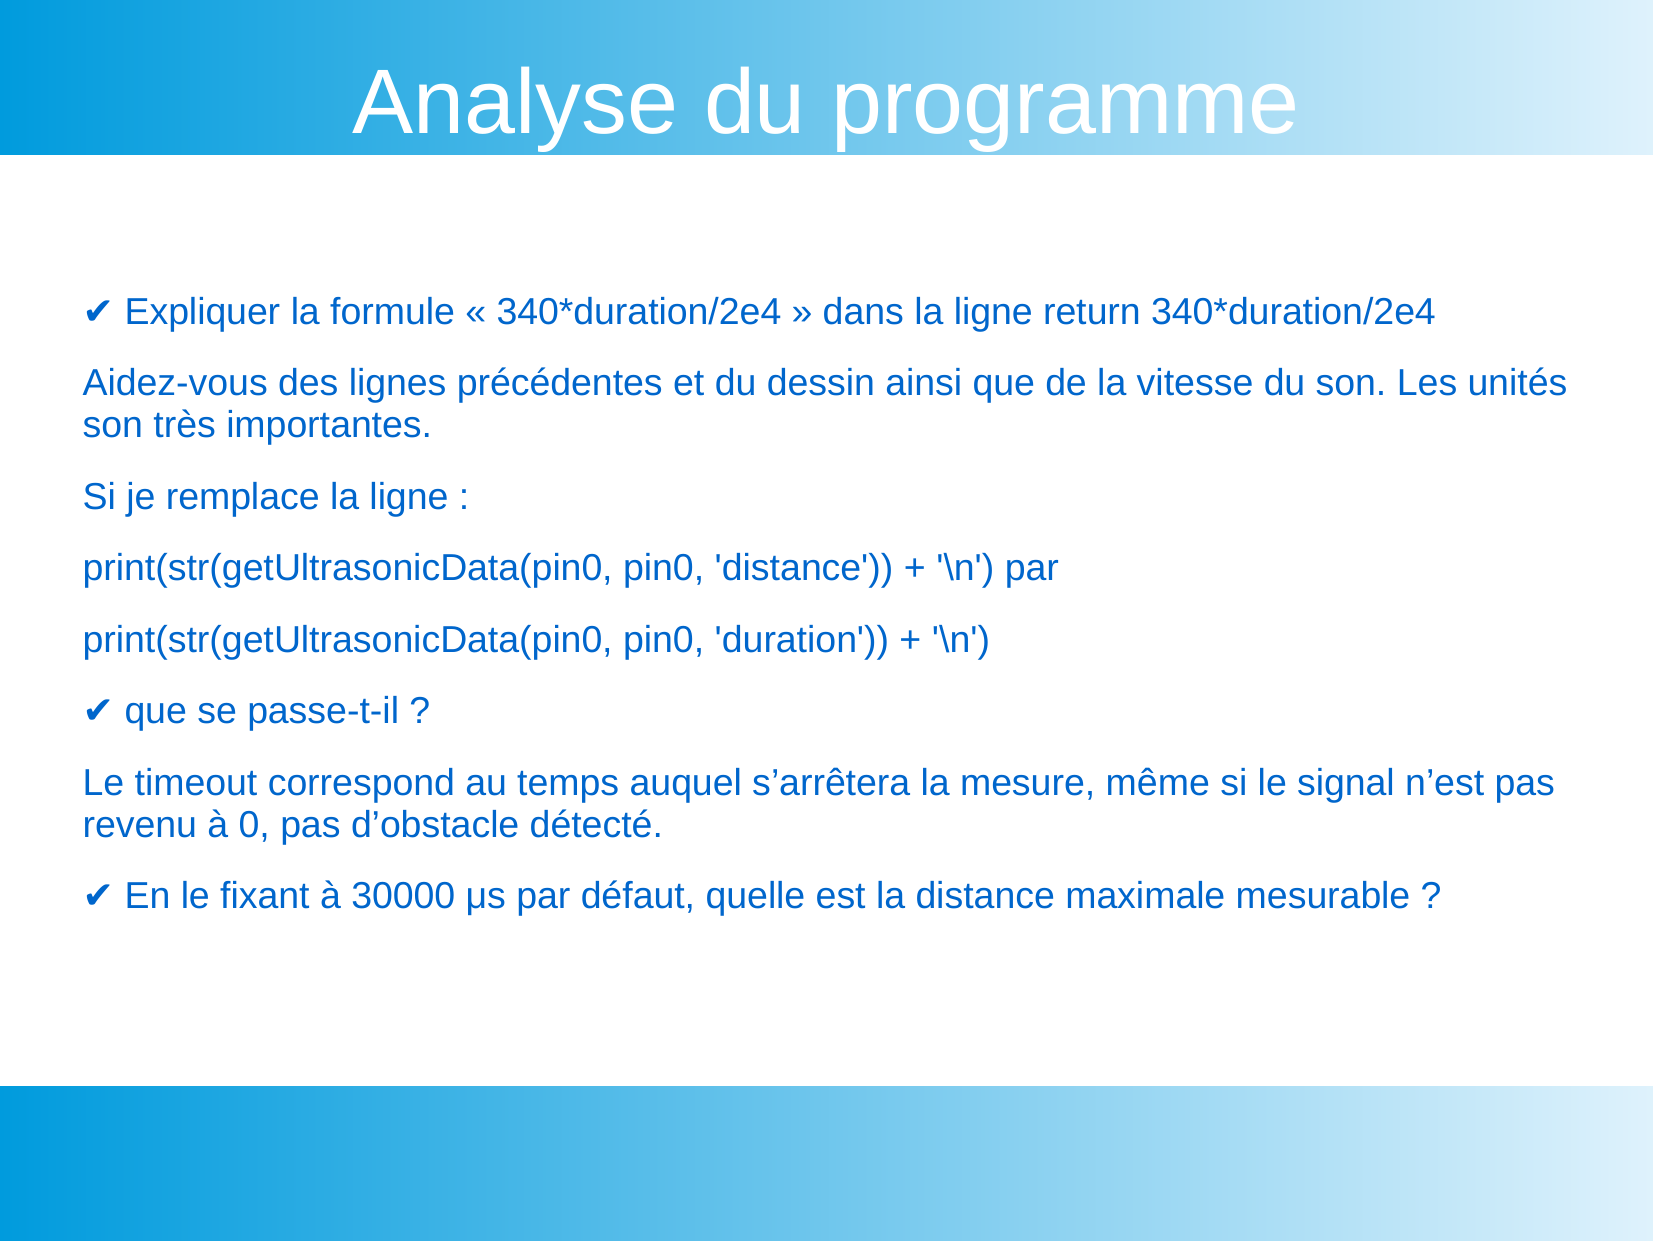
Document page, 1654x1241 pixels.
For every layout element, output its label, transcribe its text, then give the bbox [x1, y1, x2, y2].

title Analyse du programme [82, 49, 1571, 155]
list ✔ Expliquer la formule « 340*duration/2e4 » dans la ligne return 340*duration/2e4 Aidez-vous des lignes précédentes et du dessin ainsi que de la vitesse du son. Les unités son très importantes. Si je remplace la ligne : print(str(getUltrasonicData(pin0, pin0, 'distance')) + '\n') par print(str(getUltrasonicData(pin0, pin0, 'duration')) + '\n') ✔ que se passe-t-il ? Le timeout correspond au temps auquel s’arrêtera la mesure, même si le signal n’est pas revenu à 0, pas d’obstacle détecté. ✔ En le fixant à 30000 μs par défaut, quelle est la distance maximale mesurable ? [82, 290, 1571, 1010]
